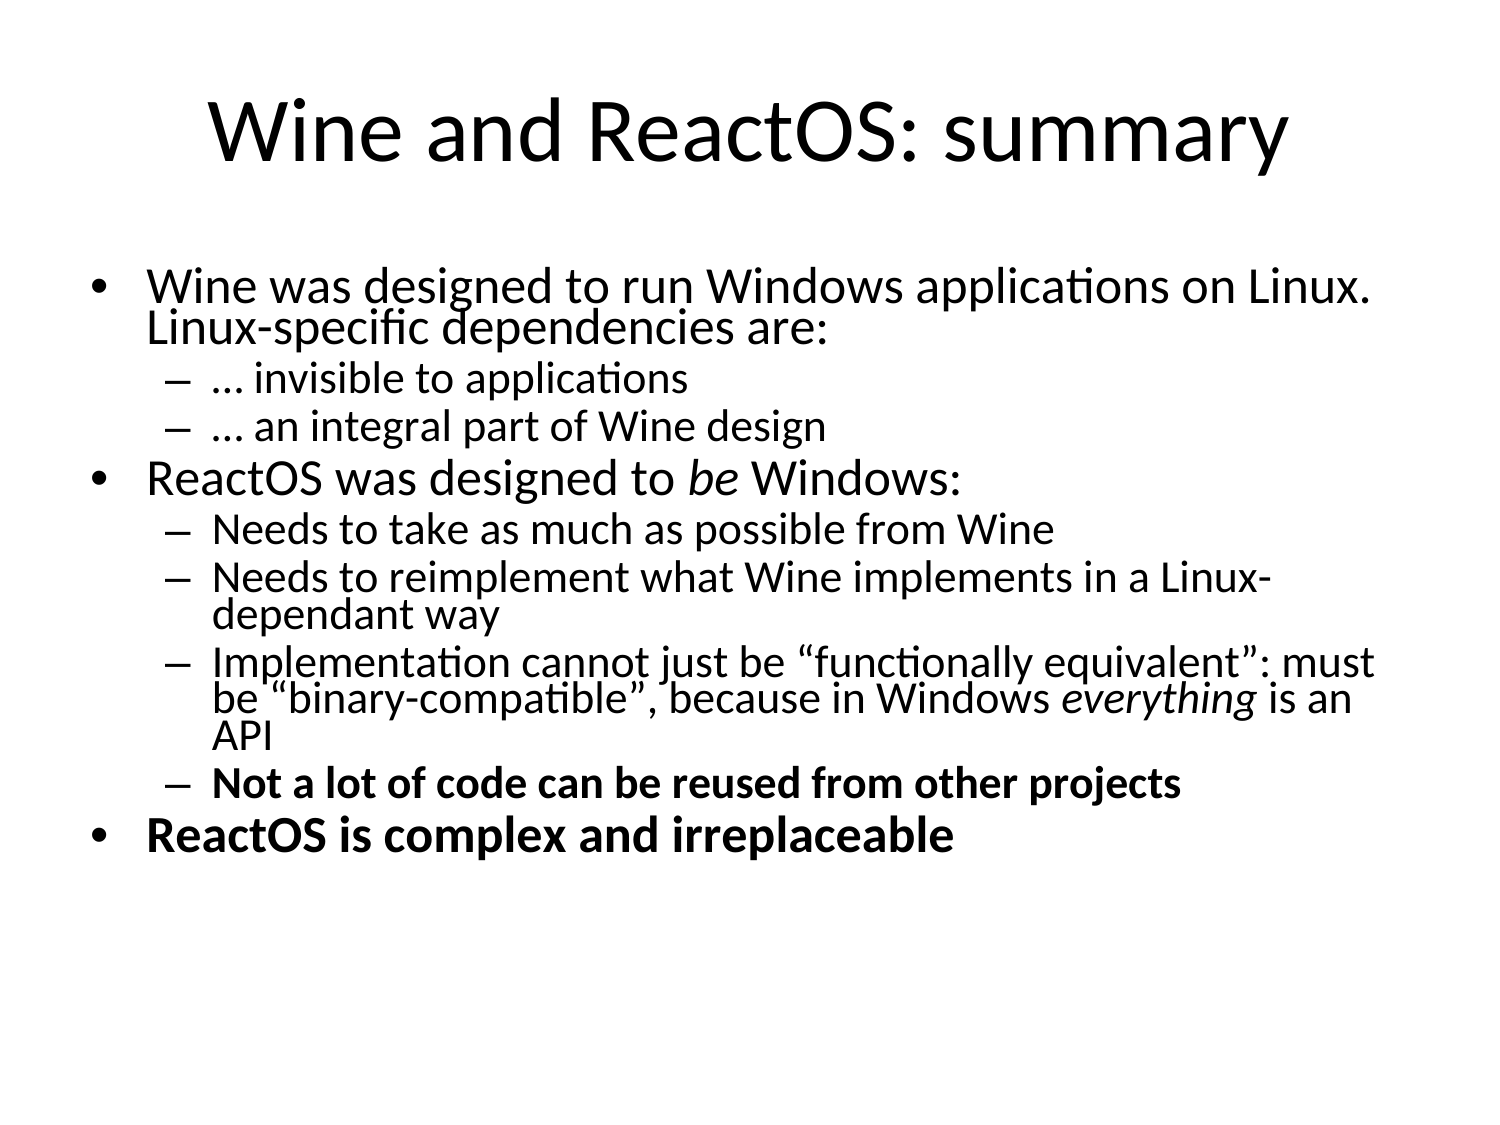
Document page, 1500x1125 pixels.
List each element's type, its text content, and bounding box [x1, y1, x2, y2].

list Wine was designed to run Windows applications on Linux. Linux-specific dependencies are: … invisible to applications … an integral part of Wine design ReactOS was designed to be Windows: Needs to take as much as possible from Wine Needs to reimplement what Wine implements in a Linux-dependant way Implementation cannot just be “functionally equivalent”: must be “binary-compatible”, because in Windows everything is an API Not a lot of code can be reused from other projects ReactOS is complex and irreplaceable [75, 262, 1426, 1006]
title Wine and ReactOS: summary [75, 45, 1426, 233]
